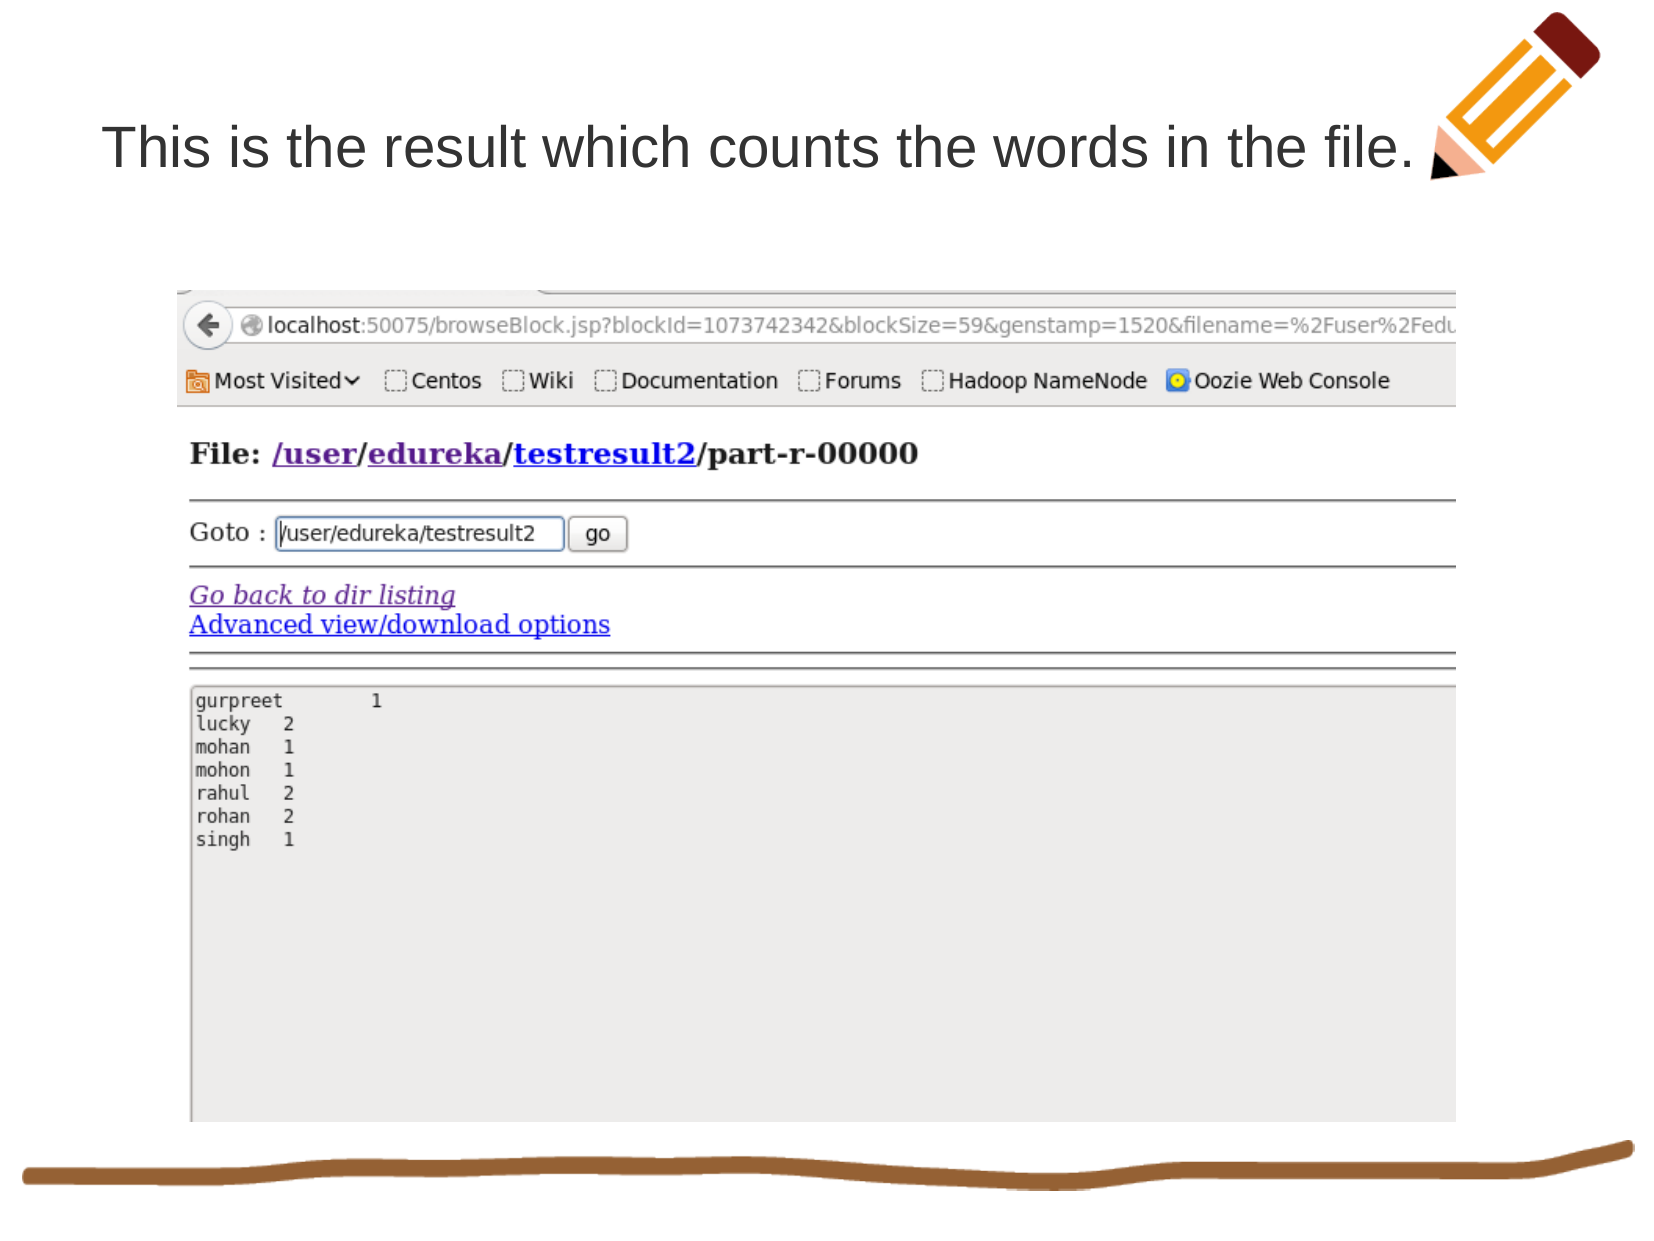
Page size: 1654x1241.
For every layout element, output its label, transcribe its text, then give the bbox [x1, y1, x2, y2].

picture [22, 1140, 1635, 1191]
picture [1430, 12, 1601, 181]
picture [177, 290, 1456, 1122]
title This is the result which counts the words in the file. [94, 86, 1441, 209]
